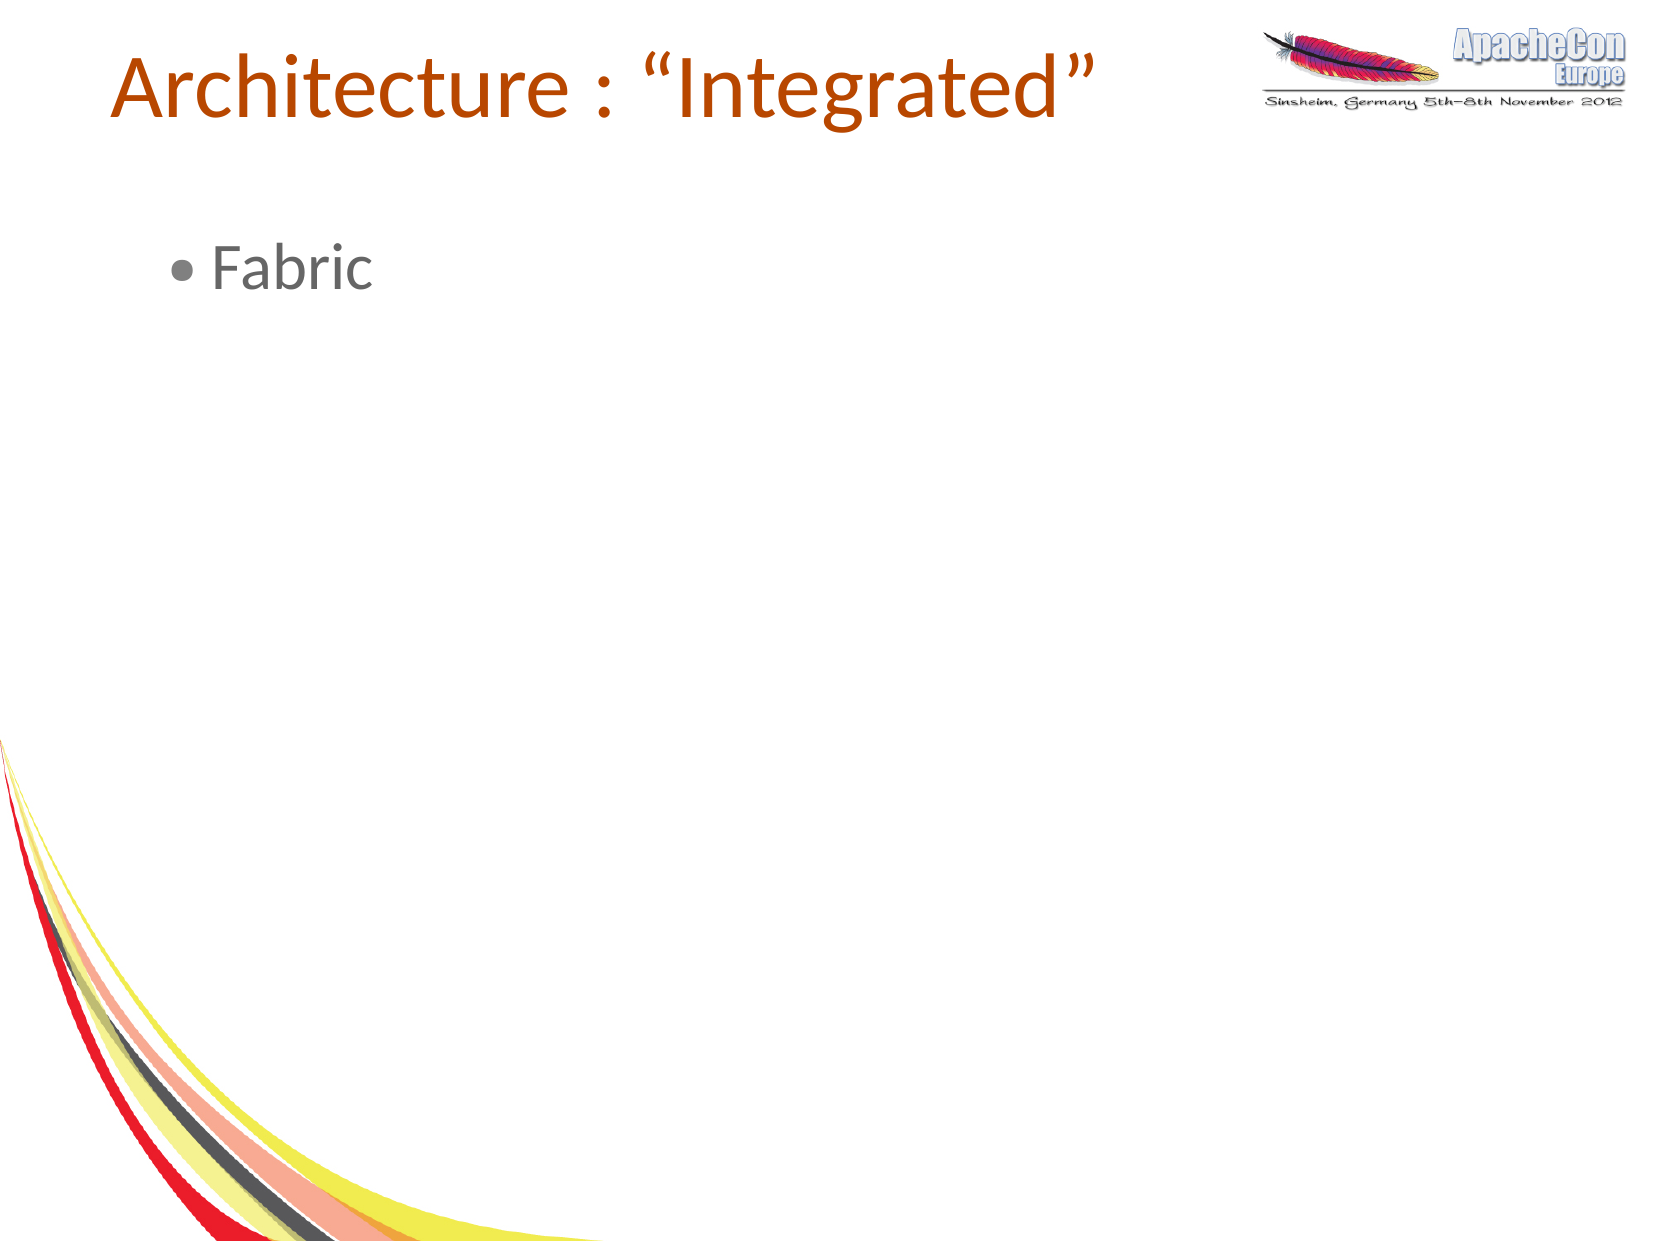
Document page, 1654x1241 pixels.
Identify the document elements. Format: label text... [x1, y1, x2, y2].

list Fabric [150, 239, 1576, 1126]
picture [0, 0, 1654, 1241]
title Architecture : “Integrated” [51, 38, 1411, 151]
